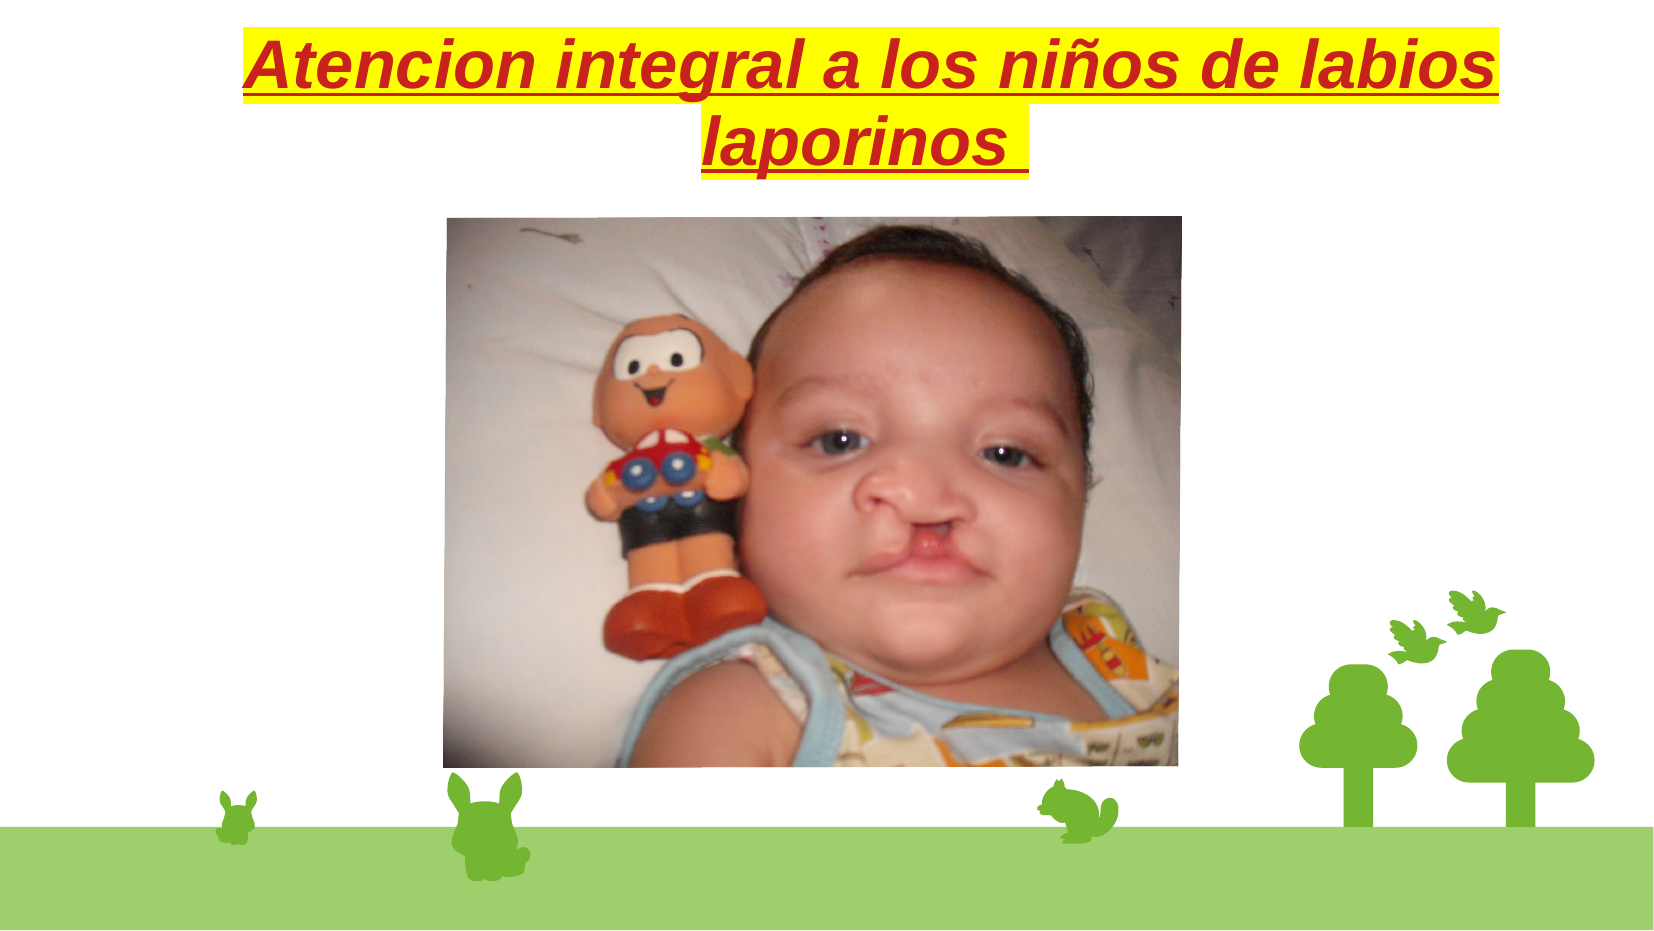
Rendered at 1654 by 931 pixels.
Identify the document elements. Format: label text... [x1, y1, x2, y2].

picture [442, 215, 1182, 768]
title Atencion integral a los niños de labios laporinos [88, 26, 1565, 181]
